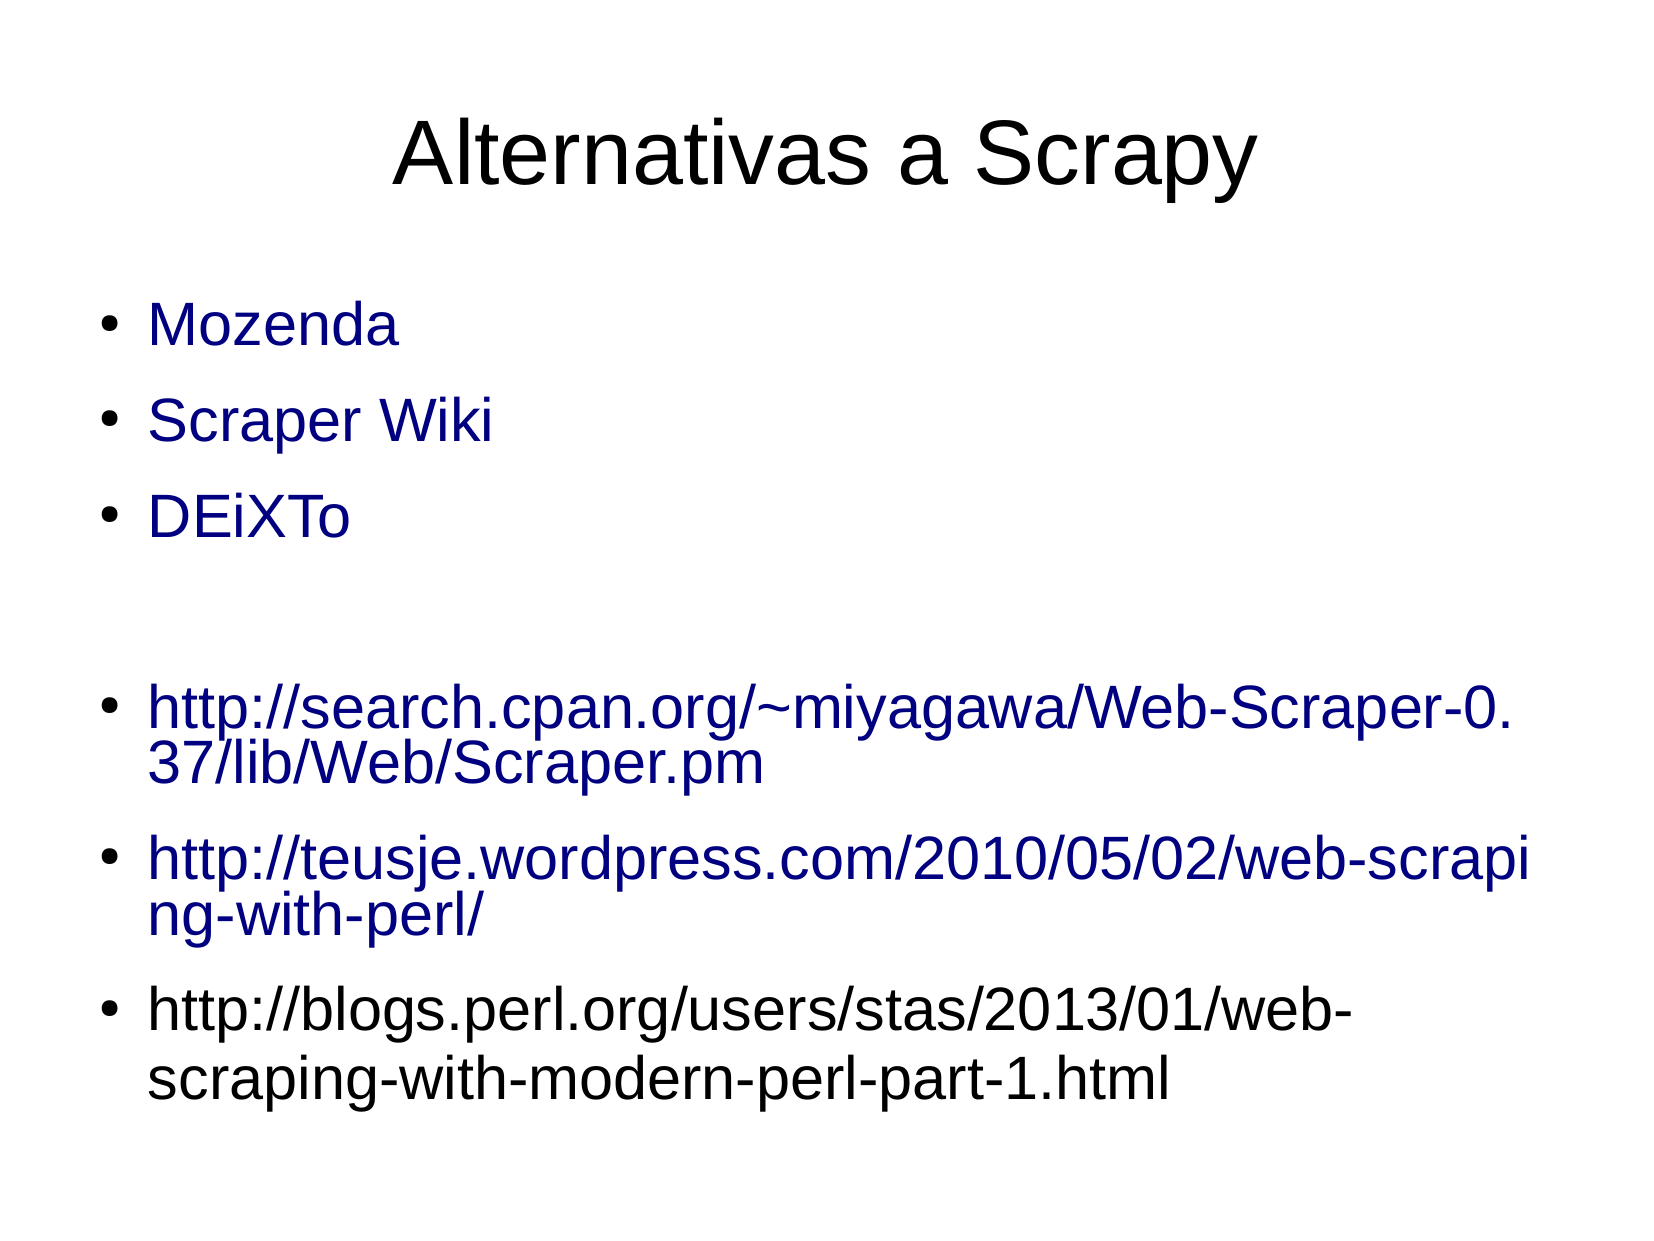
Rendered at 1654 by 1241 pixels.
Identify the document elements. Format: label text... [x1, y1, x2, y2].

list Mozenda Scraper Wiki DEiXTo http://search.cpan.org/~miyagawa/Web-Scraper-0.37/lib/Web/Scraper.pm http://teusje.wordpress.com/2010/05/02/web-scraping-with-perl/ http://blogs.perl.org/users/stas/2013/01/web-scraping-with-modern-perl-part-1.html [82, 290, 1538, 1010]
title Alternativas a Scrapy [82, 49, 1571, 257]
